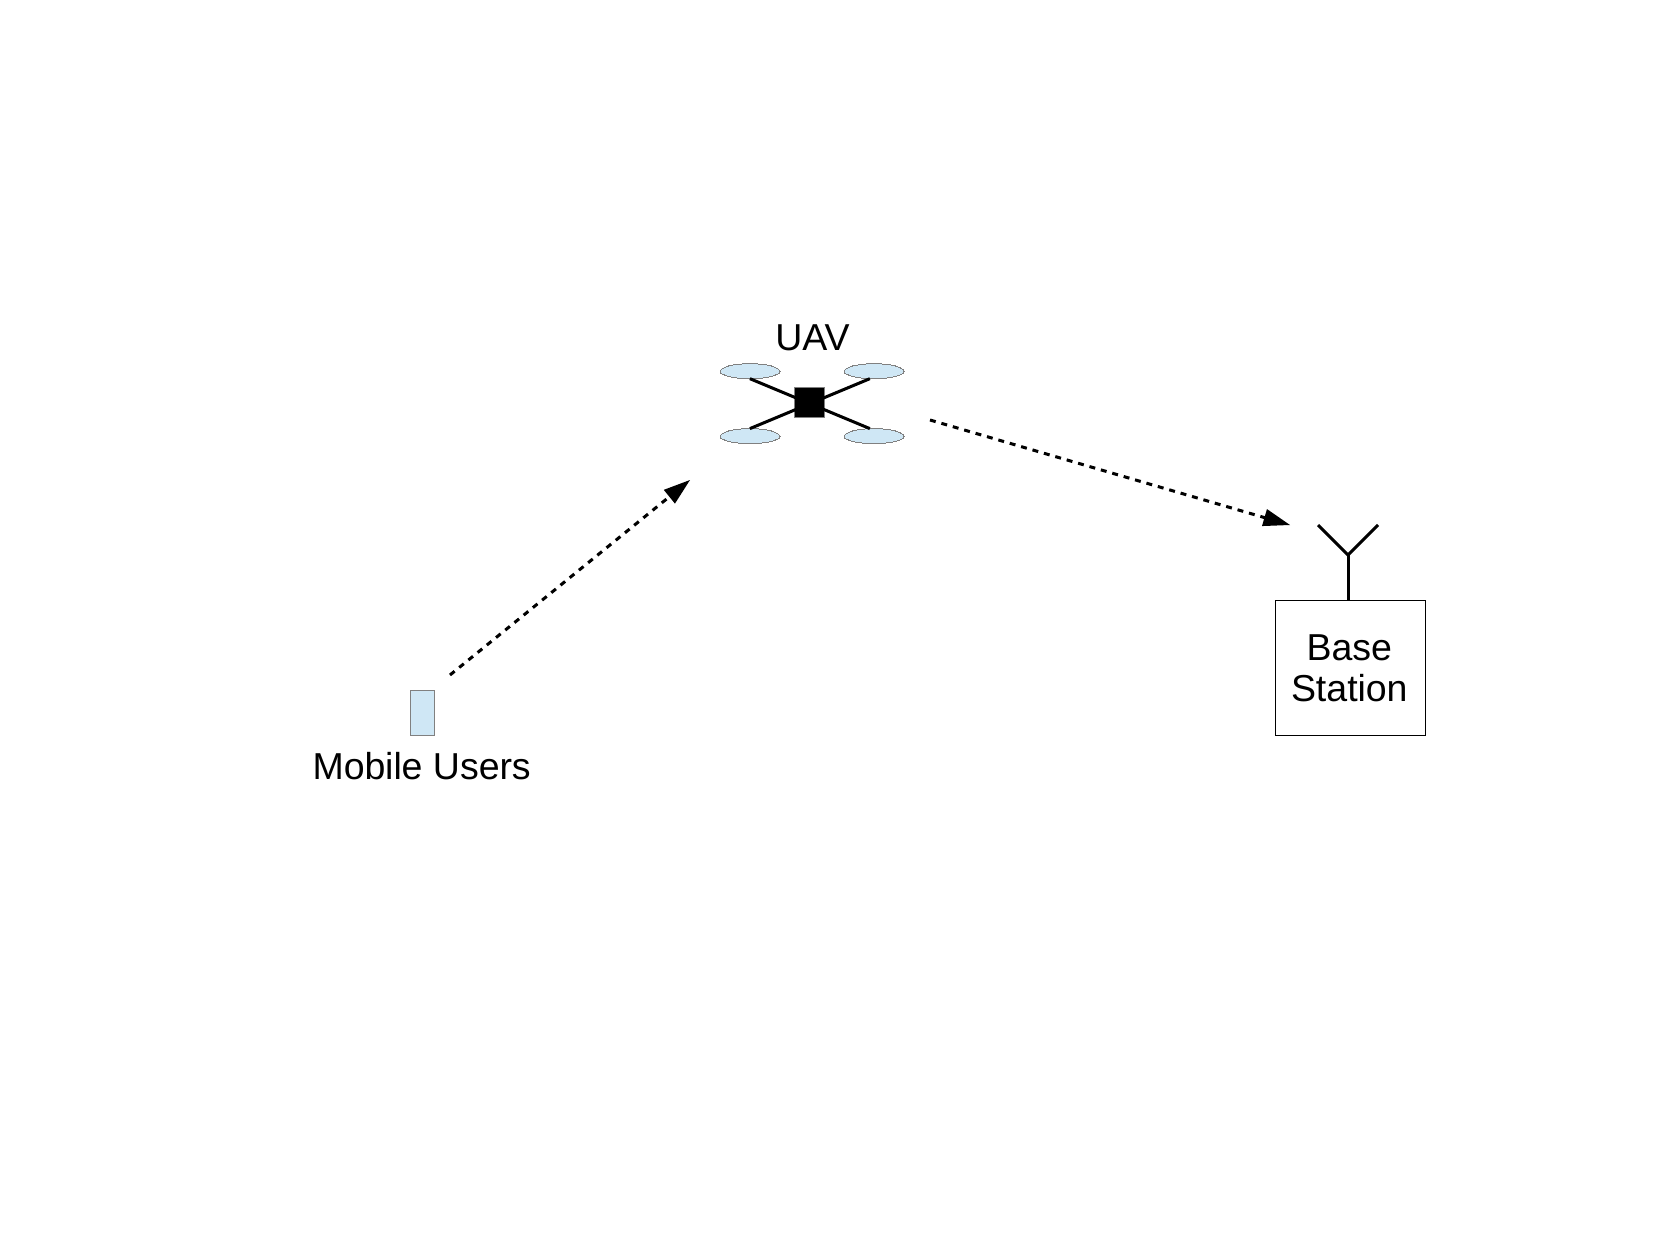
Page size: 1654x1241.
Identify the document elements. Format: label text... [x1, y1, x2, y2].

text_box [720, 428, 781, 444]
text_box [816, 400, 825, 407]
text_box [844, 363, 905, 379]
text_box [794, 400, 804, 408]
text_box Base Station [1228, 618, 1471, 718]
text_box [794, 387, 825, 401]
text_box UAV [744, 315, 880, 361]
text_box [844, 428, 905, 444]
text_box [410, 690, 435, 736]
text_box [720, 363, 781, 379]
text_box Mobile Users [297, 738, 546, 796]
text_box [794, 406, 825, 418]
